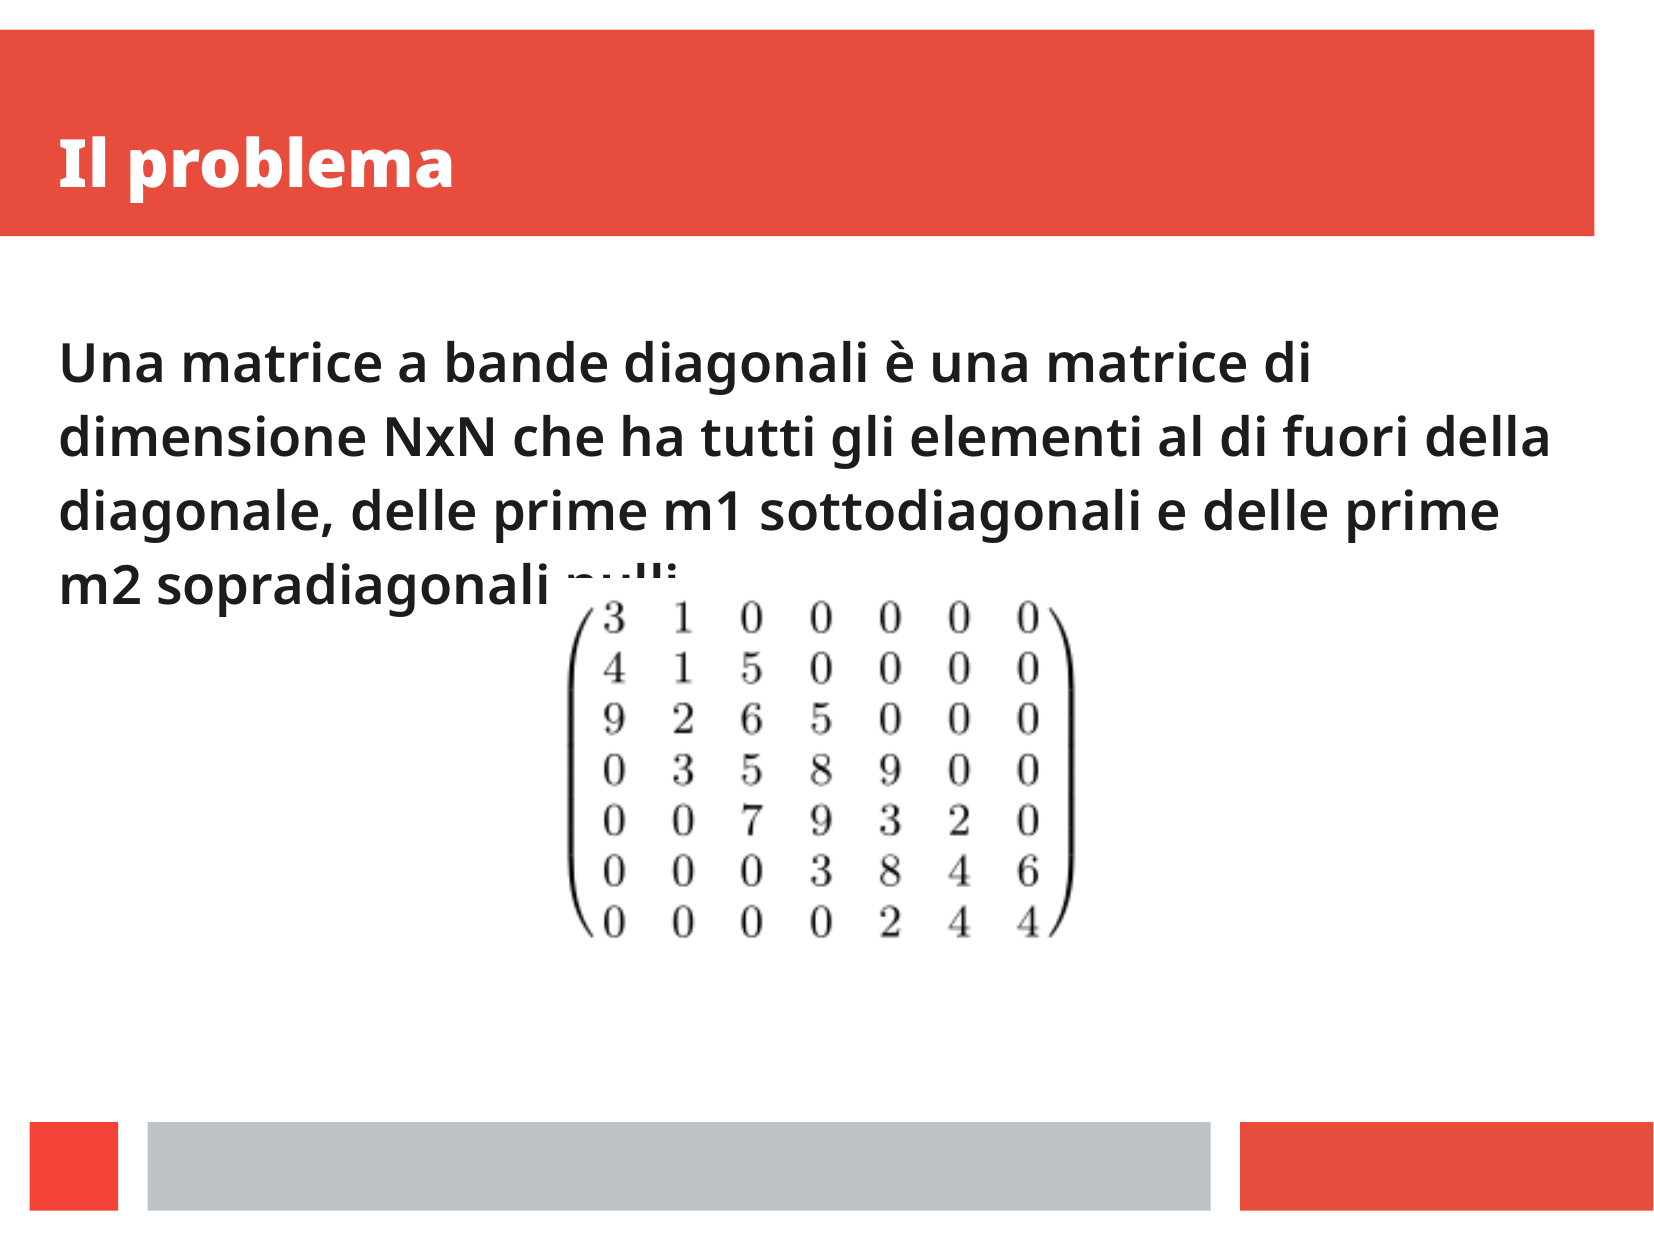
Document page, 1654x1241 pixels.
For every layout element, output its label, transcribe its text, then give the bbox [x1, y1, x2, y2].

list Una matrice a bande diagonali è una matrice di dimensione NxN che ha tutti gli elementi al di fuori della diagonale, delle prime m1 sottodiagonali e delle prime m2 sopradiagonali nulli. [59, 324, 1565, 1093]
title Il problema [59, 59, 1595, 207]
picture [554, 578, 1099, 973]
